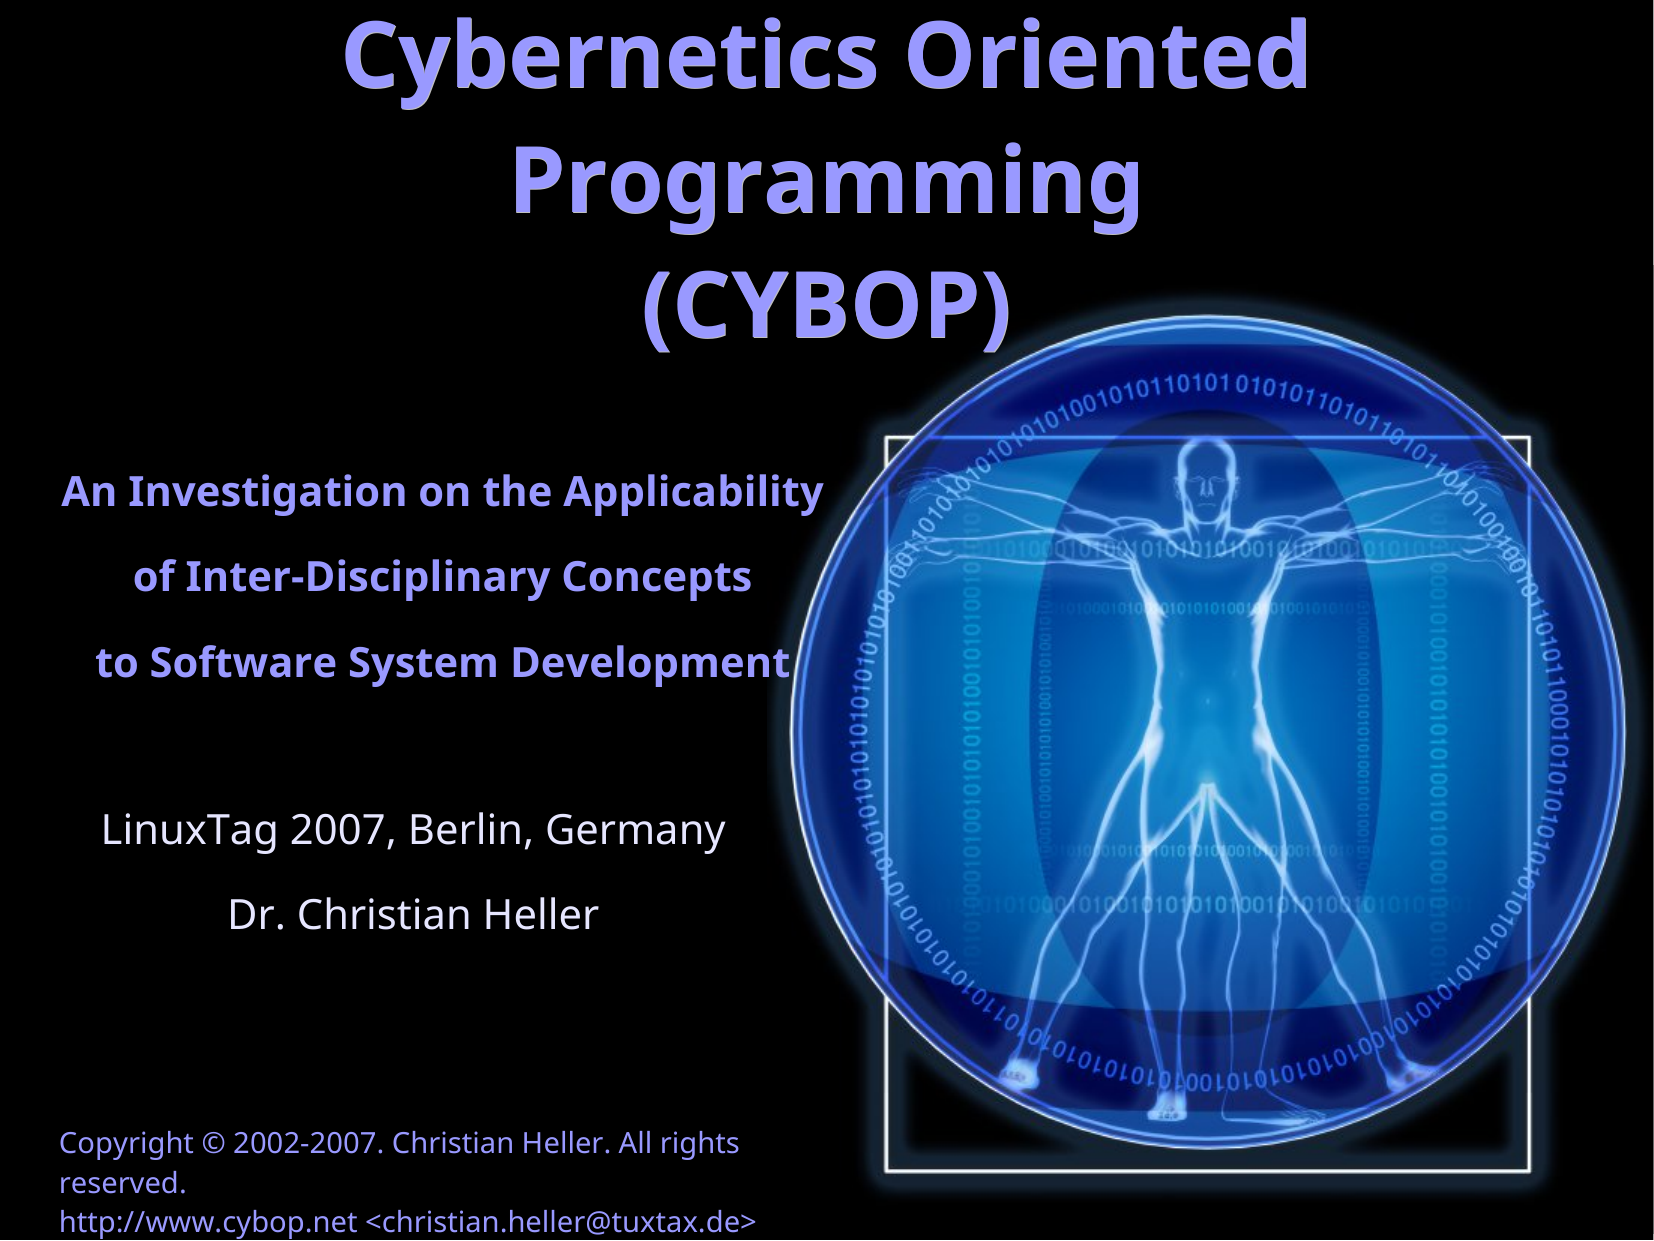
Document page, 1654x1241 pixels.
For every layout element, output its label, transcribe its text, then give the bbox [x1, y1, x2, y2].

picture [767, 265, 1654, 1234]
text_box Cybernetics Oriented Programming (CYBOP) [29, 29, 1625, 325]
text_box LinuxTag 2007, Berlin, Germany Dr. Christian Heller [59, 708, 768, 1004]
text_box Copyright © 2002-2007. Christian Heller. All rights reserved. http://www.cybop.net <christian.heller@tuxtax.de> [59, 1122, 857, 1211]
text_box An Investigation on the Applicability of Inter-Disciplinary Concepts to Software System Development [59, 413, 827, 709]
